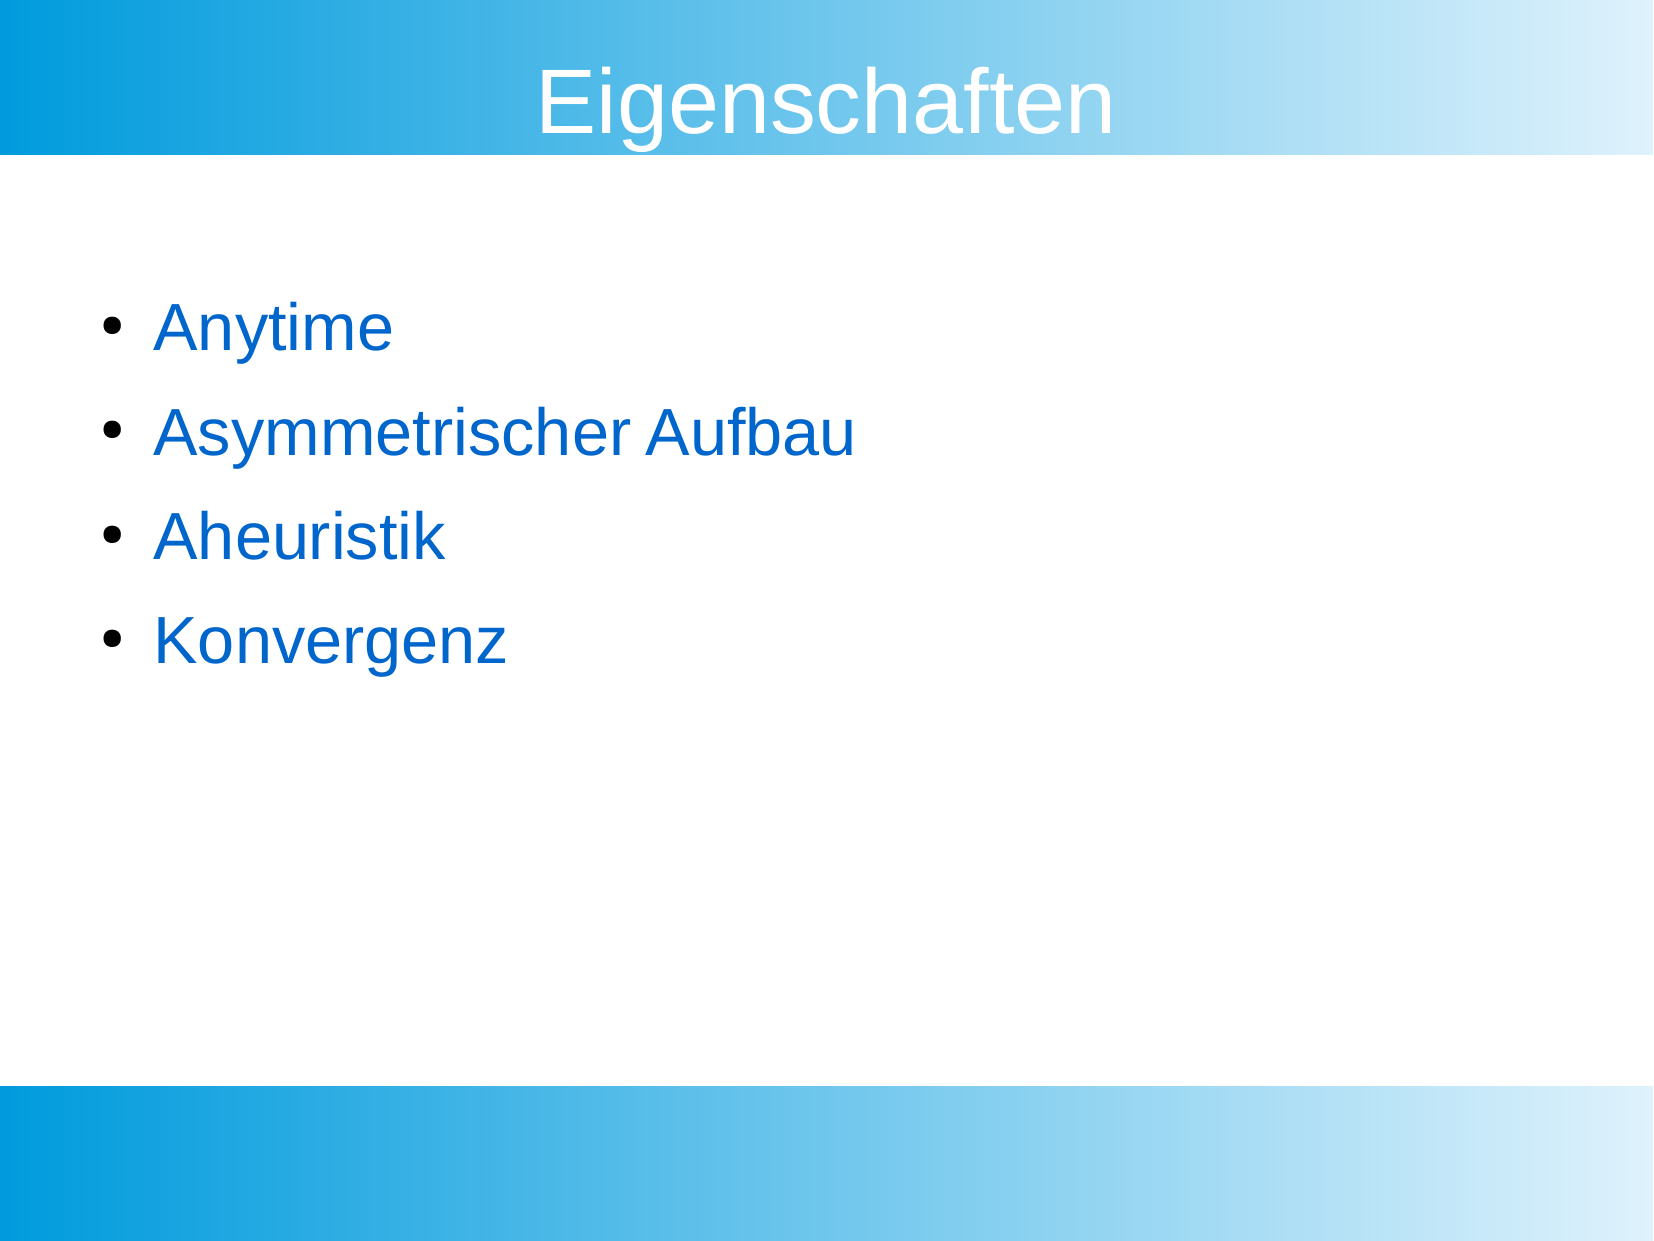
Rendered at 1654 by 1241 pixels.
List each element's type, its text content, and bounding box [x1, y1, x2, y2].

title Eigenschaften [82, 49, 1571, 155]
list Anytime Asymmetrischer Aufbau Aheuristik Konvergenz [82, 290, 1571, 1010]
